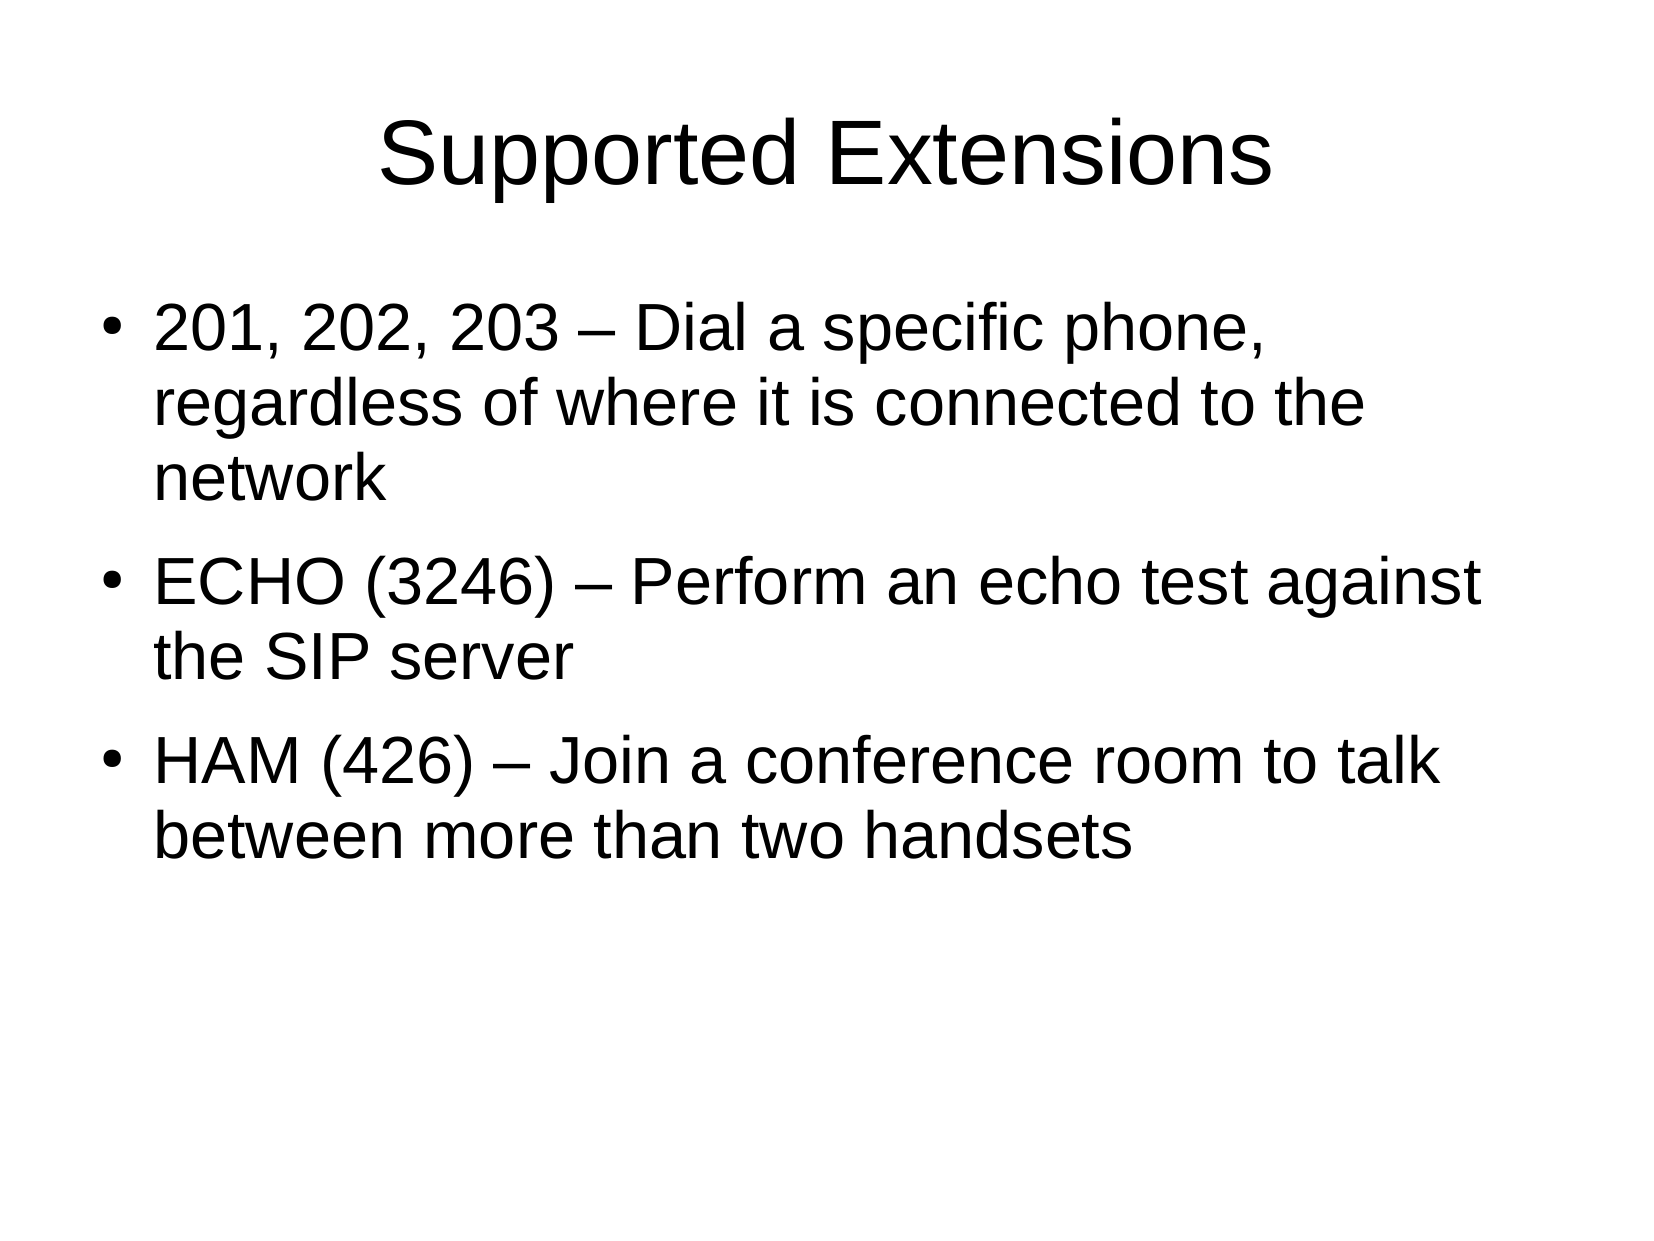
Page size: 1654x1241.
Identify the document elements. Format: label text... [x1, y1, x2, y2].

list 201, 202, 203 – Dial a specific phone, regardless of where it is connected to the network ECHO (3246) – Perform an echo test against the SIP server HAM (426) – Join a conference room to talk between more than two handsets [82, 290, 1571, 1010]
title Supported Extensions [82, 49, 1571, 257]
